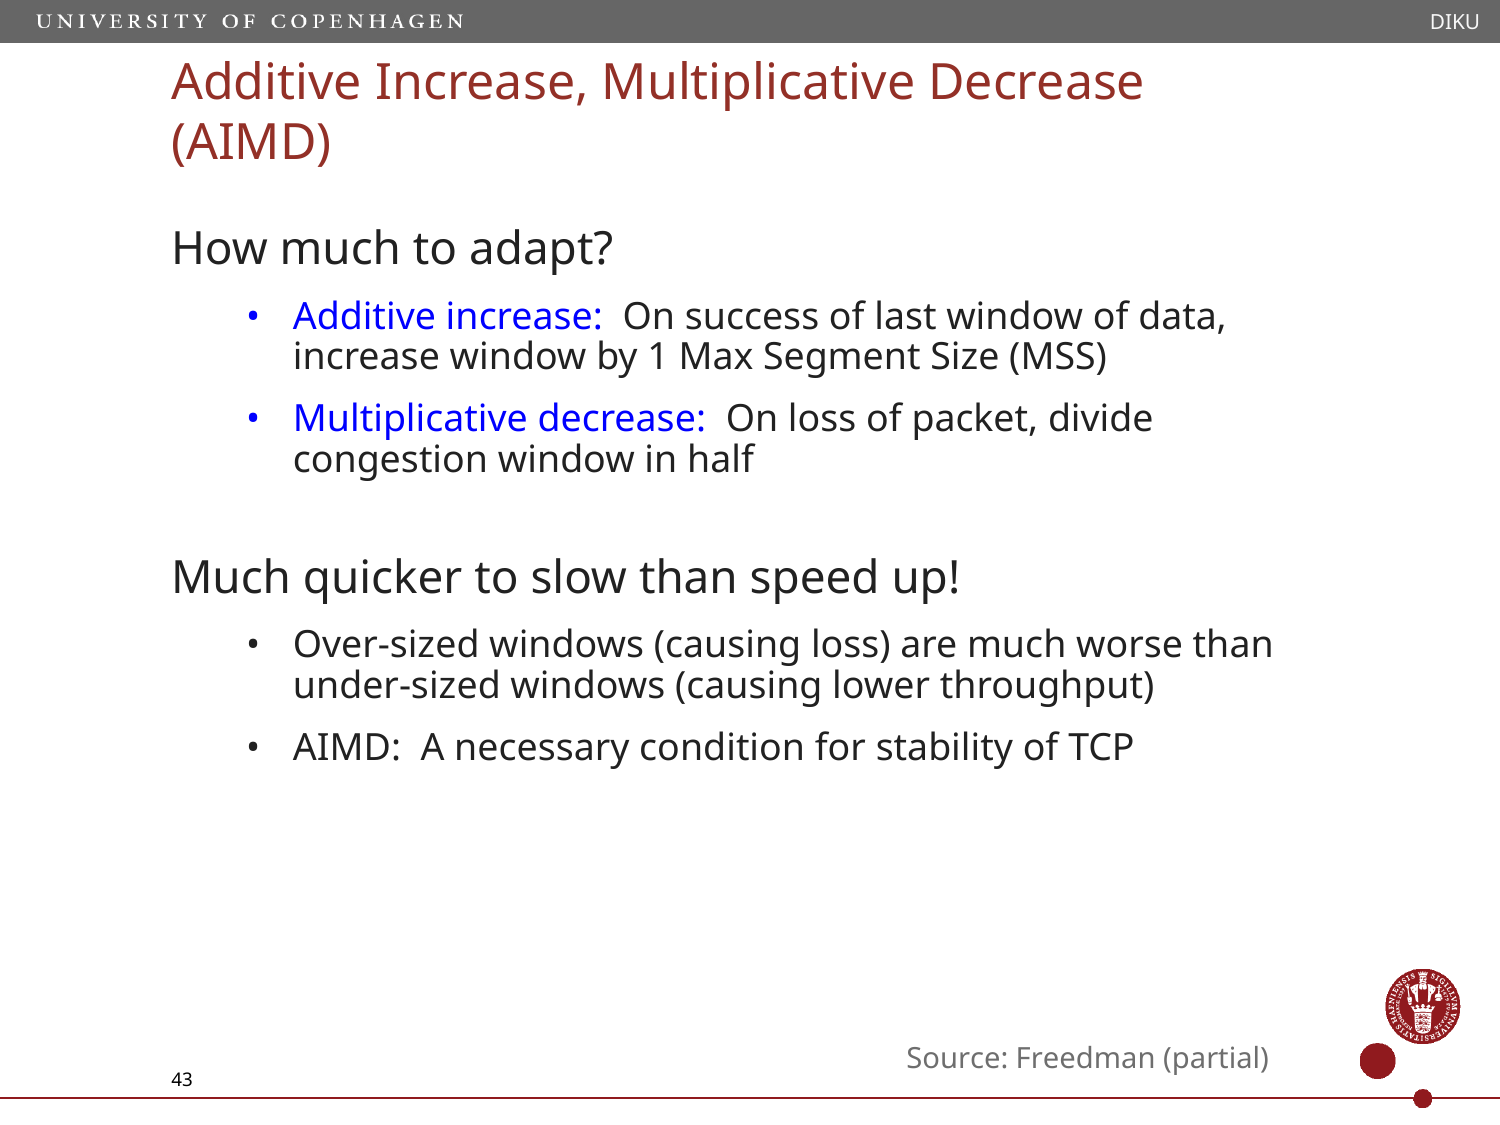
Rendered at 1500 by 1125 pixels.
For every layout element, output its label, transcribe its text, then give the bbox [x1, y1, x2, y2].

title Additive Increase, Multiplicative Decrease (AIMD) [171, 75, 1329, 171]
text_box DIKU [469, 0, 1495, 43]
list How much to adapt? Additive increase: On success of last window of data, increase window by 1 Max Segment Size (MSS) Multiplicative decrease: On loss of packet, divide congestion window in half Much quicker to slow than speed up! Over-sized windows (causing loss) are much worse than under-sized windows (causing lower throughput) AIMD: A necessary condition for stability of TCP [171, 225, 1329, 900]
picture [0, 910, 1500, 1122]
text_box Source: Freedman (partial) [891, 1031, 1341, 1083]
text_box <number> [171, 1067, 522, 1092]
